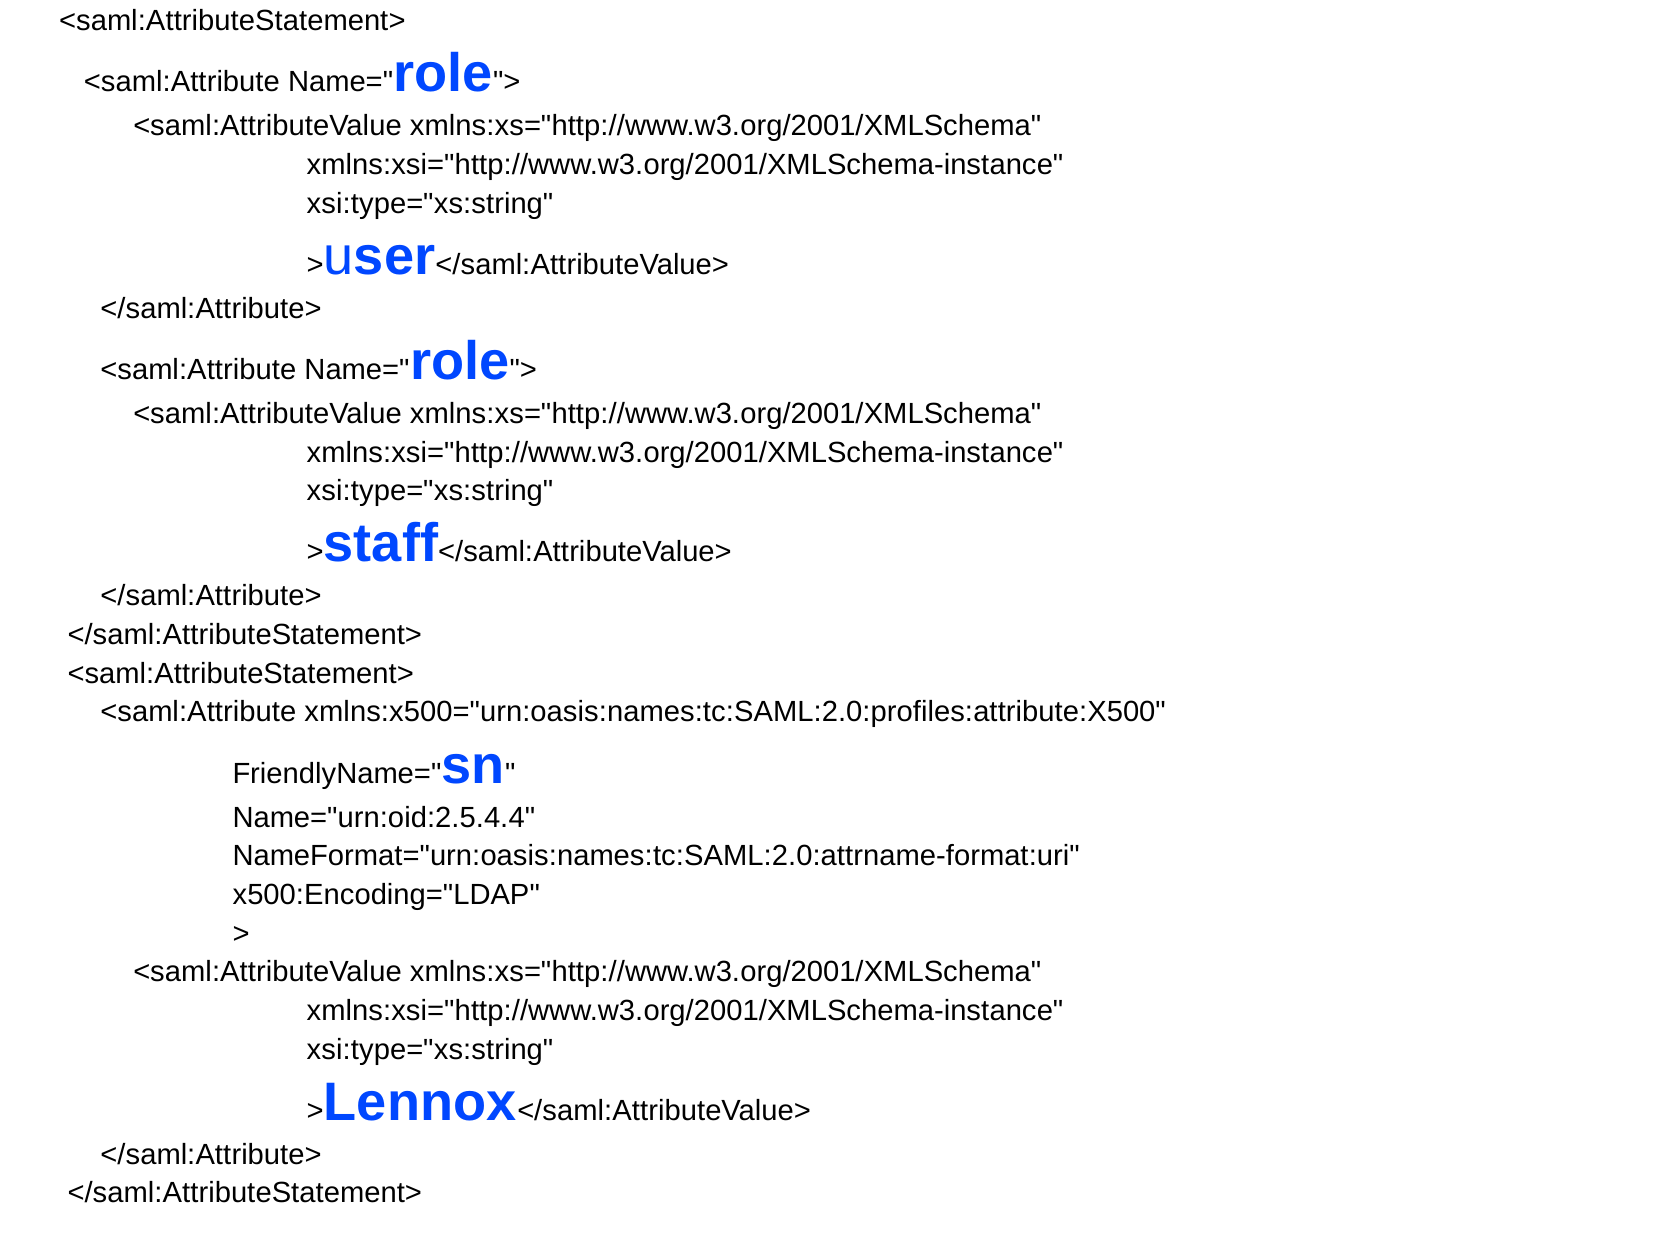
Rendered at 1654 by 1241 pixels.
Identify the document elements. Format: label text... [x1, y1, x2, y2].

list <saml:AttributeStatement> <saml:Attribute Name="role"> <saml:AttributeValue xmlns:xs="http://www.w3.org/2001/XMLSchema" xmlns:xsi="http://www.w3.org/2001/XMLSchema-instance" xsi:type="xs:string" >user</saml:AttributeValue> </saml:Attribute> <saml:Attribute Name="role"> <saml:AttributeValue xmlns:xs="http://www.w3.org/2001/XMLSchema" xmlns:xsi="http://www.w3.org/2001/XMLSchema-instance" xsi:type="xs:string" >staff</saml:AttributeValue> </saml:Attribute> </saml:AttributeStatement> <saml:AttributeStatement> <saml:Attribute xmlns:x500="urn:oasis:names:tc:SAML:2.0:profiles:attribute:X500" FriendlyName="sn" Name="urn:oid:2.5.4.4" NameFormat="urn:oasis:names:tc:SAML:2.0:attrname-format:uri" x500:Encoding="LDAP" > <saml:AttributeValue xmlns:xs="http://www.w3.org/2001/XMLSchema" xmlns:xsi="http://www.w3.org/2001/XMLSchema-instance" xsi:type="xs:string" >Lennox</saml:AttributeValue> </saml:Attribute> </saml:AttributeStatement> [1, 4, 1653, 1238]
